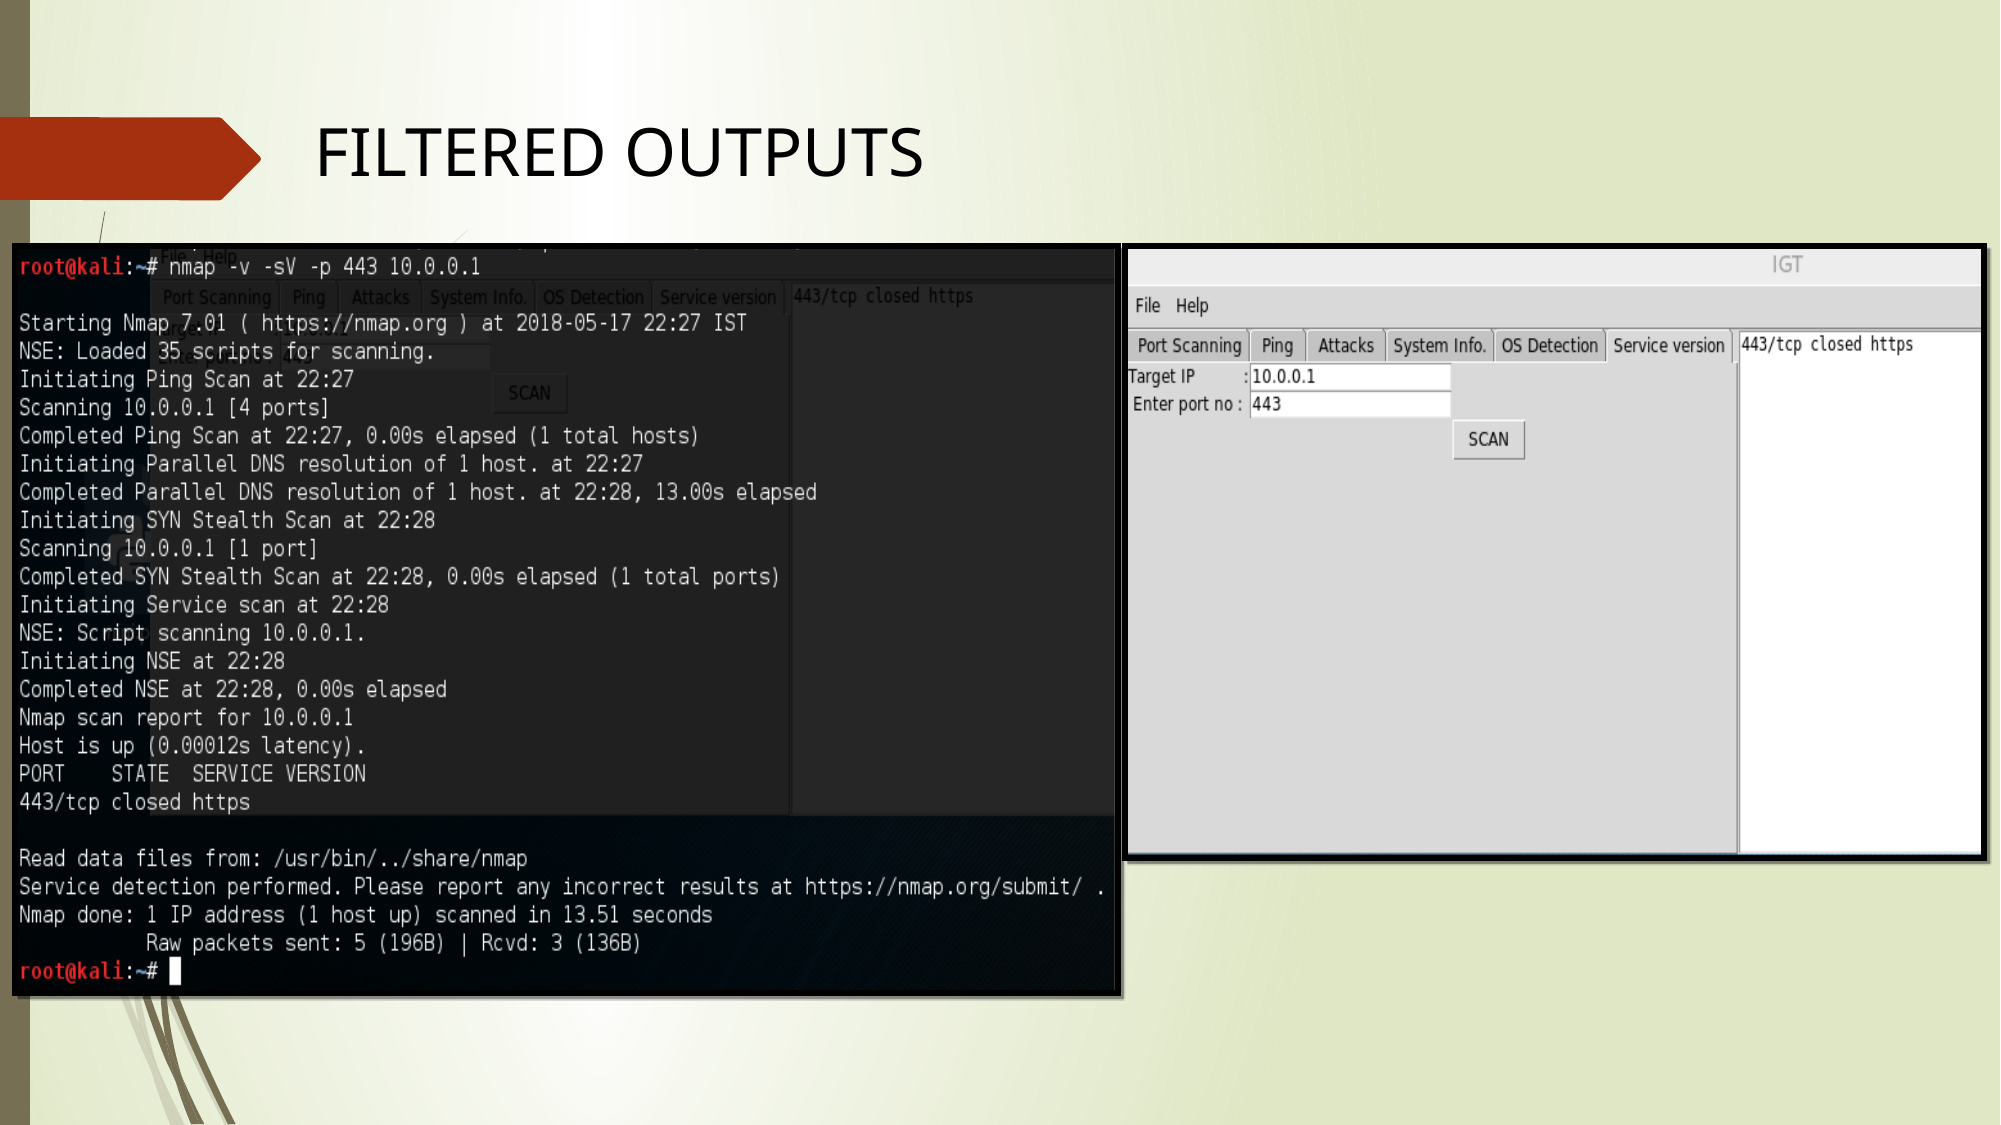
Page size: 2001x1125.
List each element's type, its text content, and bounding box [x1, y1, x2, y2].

picture [18, 249, 1115, 990]
text_box FILTERED OUTPUTS [300, 102, 1075, 198]
picture [1127, 249, 1982, 856]
